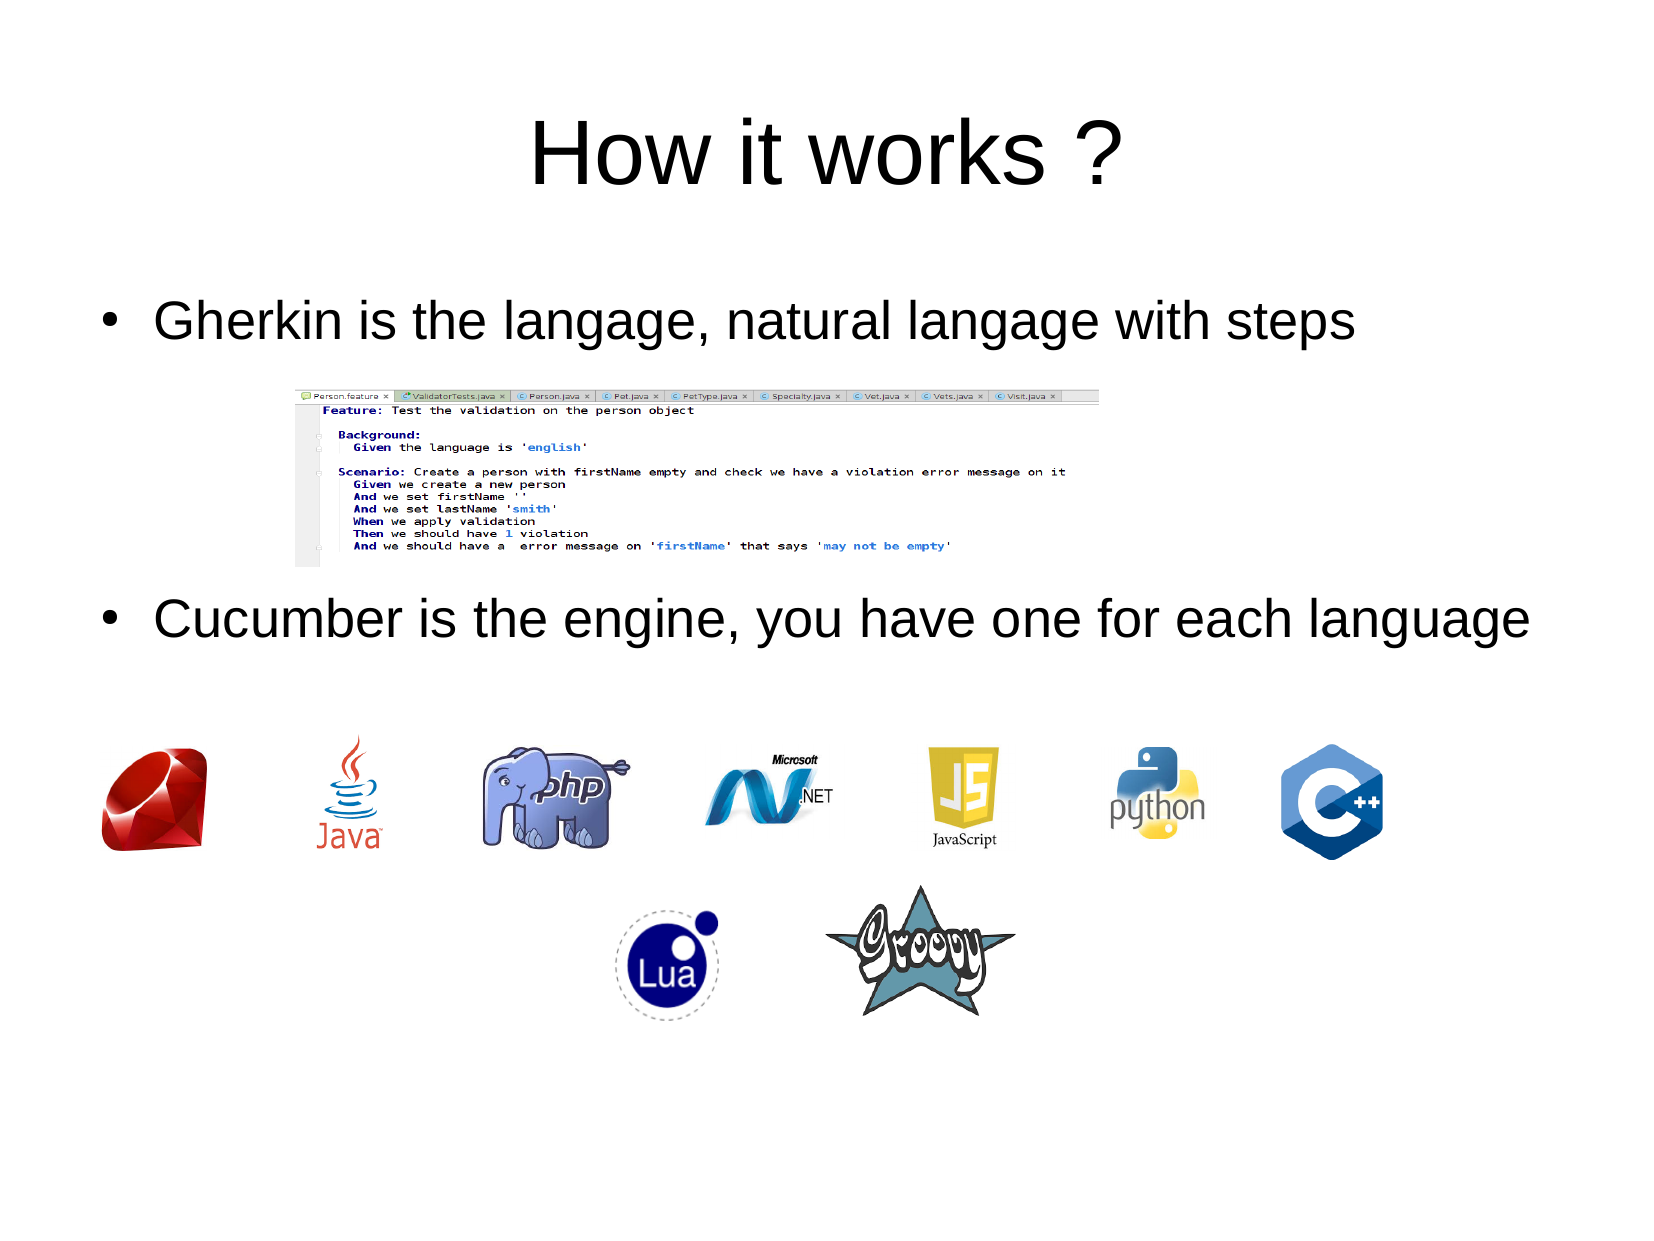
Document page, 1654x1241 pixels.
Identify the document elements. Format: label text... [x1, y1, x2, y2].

picture [825, 885, 1016, 1016]
list Gherkin is the langage, natural langage with steps Cucumber is the engine, you have one for each language [82, 290, 1571, 1010]
picture [1098, 747, 1217, 839]
picture [690, 744, 845, 839]
title How it works ? [82, 49, 1571, 257]
picture [265, 731, 433, 851]
picture [100, 746, 207, 851]
picture [614, 909, 719, 1021]
picture [1275, 732, 1394, 860]
picture [911, 744, 1016, 851]
picture [481, 745, 632, 851]
picture [295, 389, 1099, 567]
